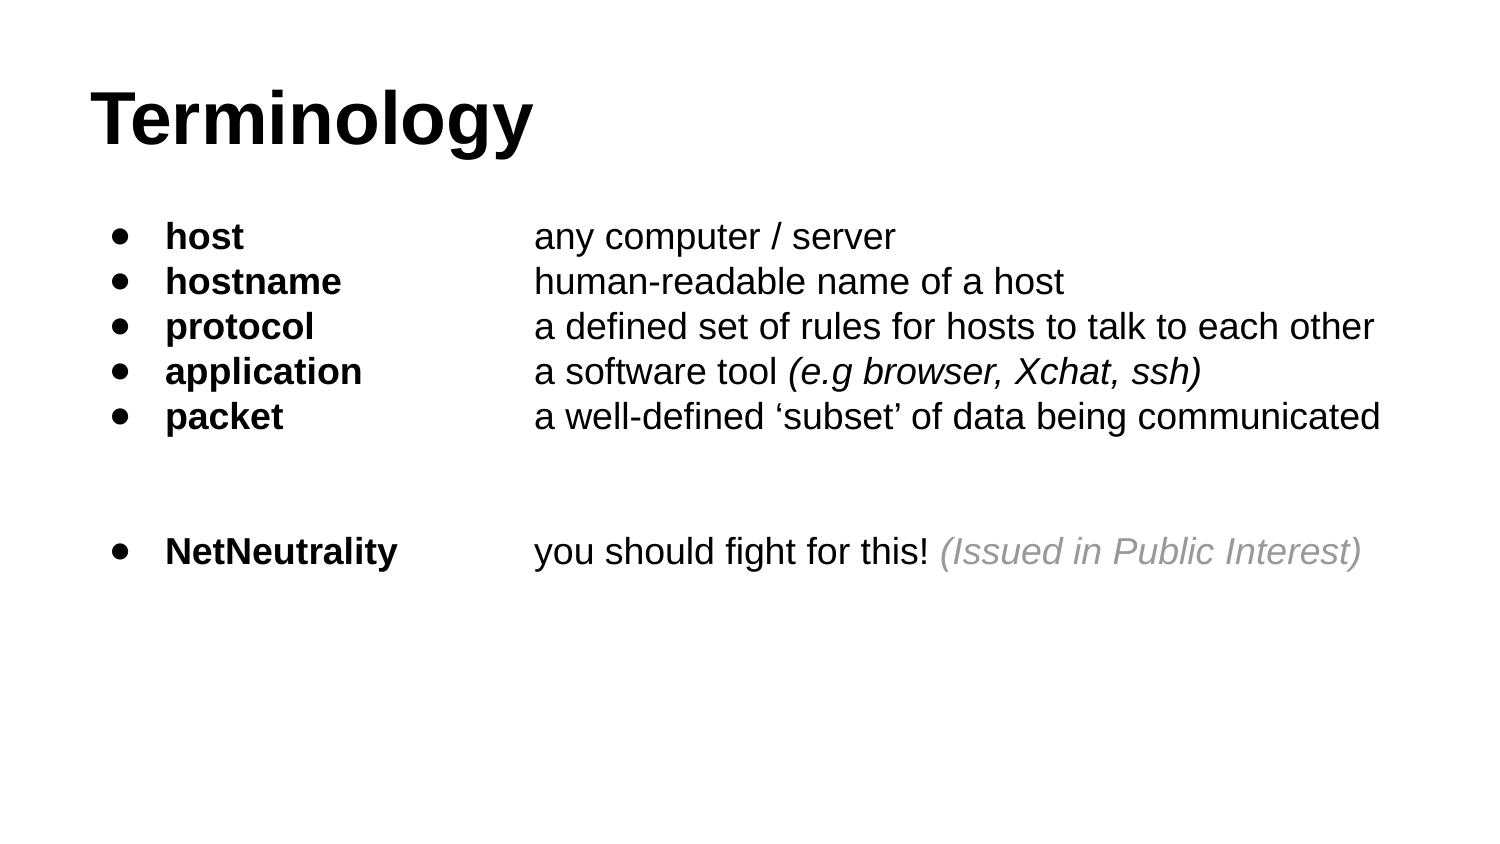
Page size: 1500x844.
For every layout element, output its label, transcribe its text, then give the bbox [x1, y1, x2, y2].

title Terminology [75, 33, 1425, 175]
list host any computer / server hostname human-readable name of a host protocol a defined set of rules for hosts to talk to each other application a software tool (e.g browser, Xchat, ssh) packet a well-defined ‘subset’ of data being communicated NetNeutrality you should fight for this! (Issued in Public Interest) [75, 196, 1425, 808]
